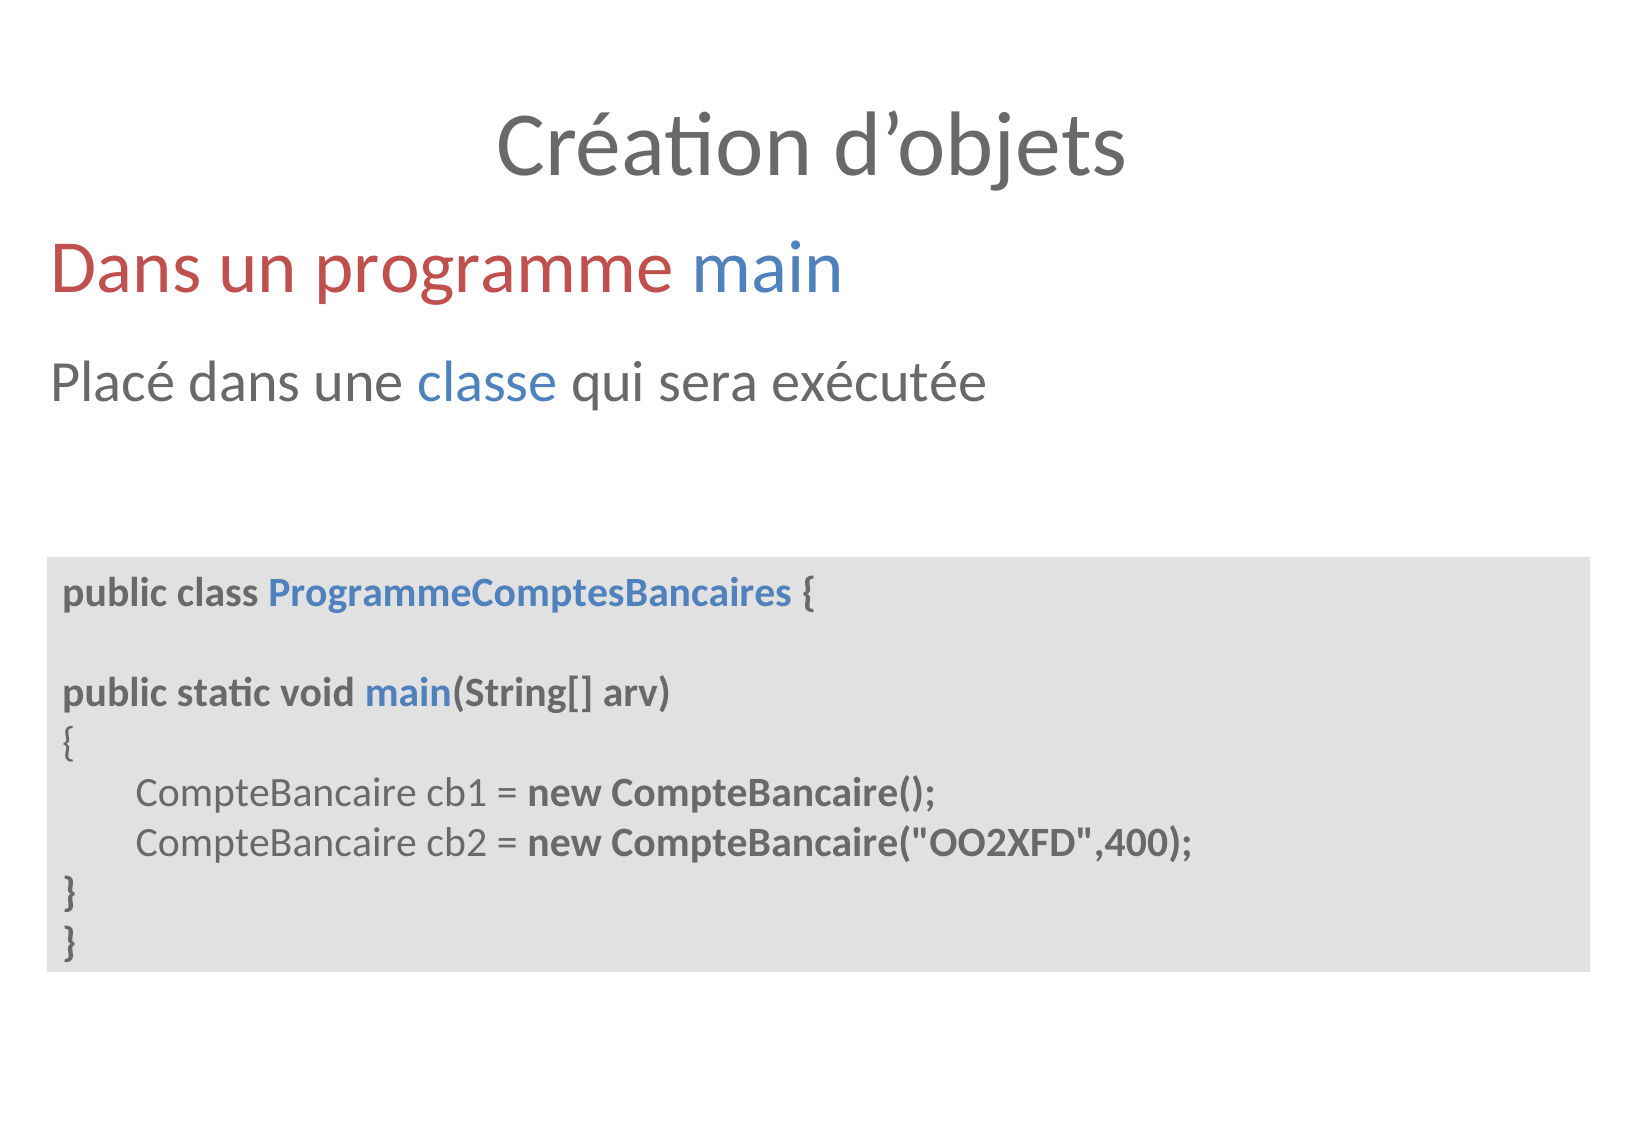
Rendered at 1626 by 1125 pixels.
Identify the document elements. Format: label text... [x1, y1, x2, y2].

list Dans un programme main Placé dans une classe qui sera exécutée [35, 209, 1335, 563]
text_box public class ProgrammeComptesBancaires { public static void main(String[] arv) { CompteBancaire cb1 = new CompteBancaire(); CompteBancaire cb2 = new CompteBancaire("OO2XFD",400); } } [47, 556, 1590, 972]
title Création d’objets [81, 45, 1544, 233]
